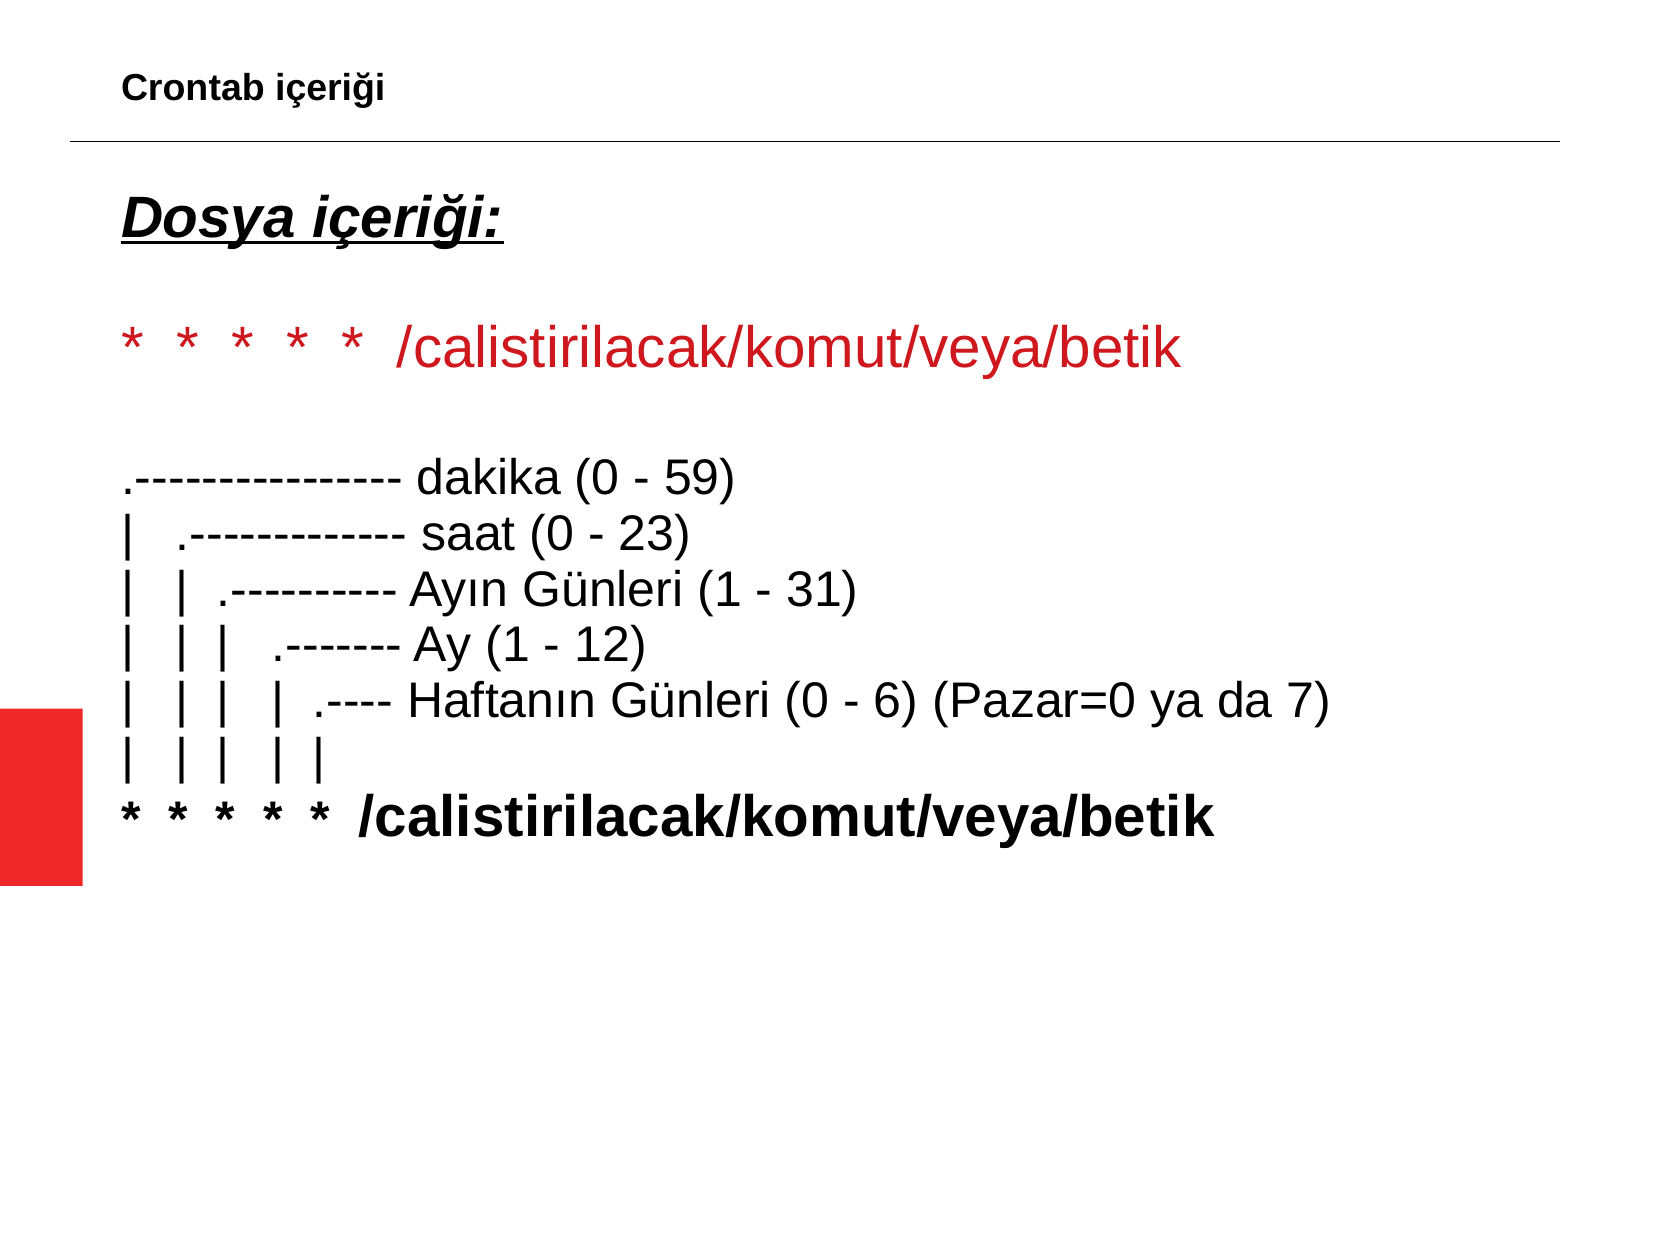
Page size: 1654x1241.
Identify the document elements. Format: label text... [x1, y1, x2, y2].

text_box Crontab içeriği [106, 59, 1536, 116]
text_box Dosya içeriği: * * * * * /calistirilacak/komut/veya/betik .---------------- dakika (0 - 59) | .------------- saat (0 - 23) | | .---------- Ayın Günleri (1 - 31) | | | .------- Ay (1 - 12) | | | | .---- Haftanın Günleri (0 - 6) (Pazar=0 ya da 7) | | | | | * * * * * /calistirilacak/komut/veya/betik [106, 177, 1527, 1055]
